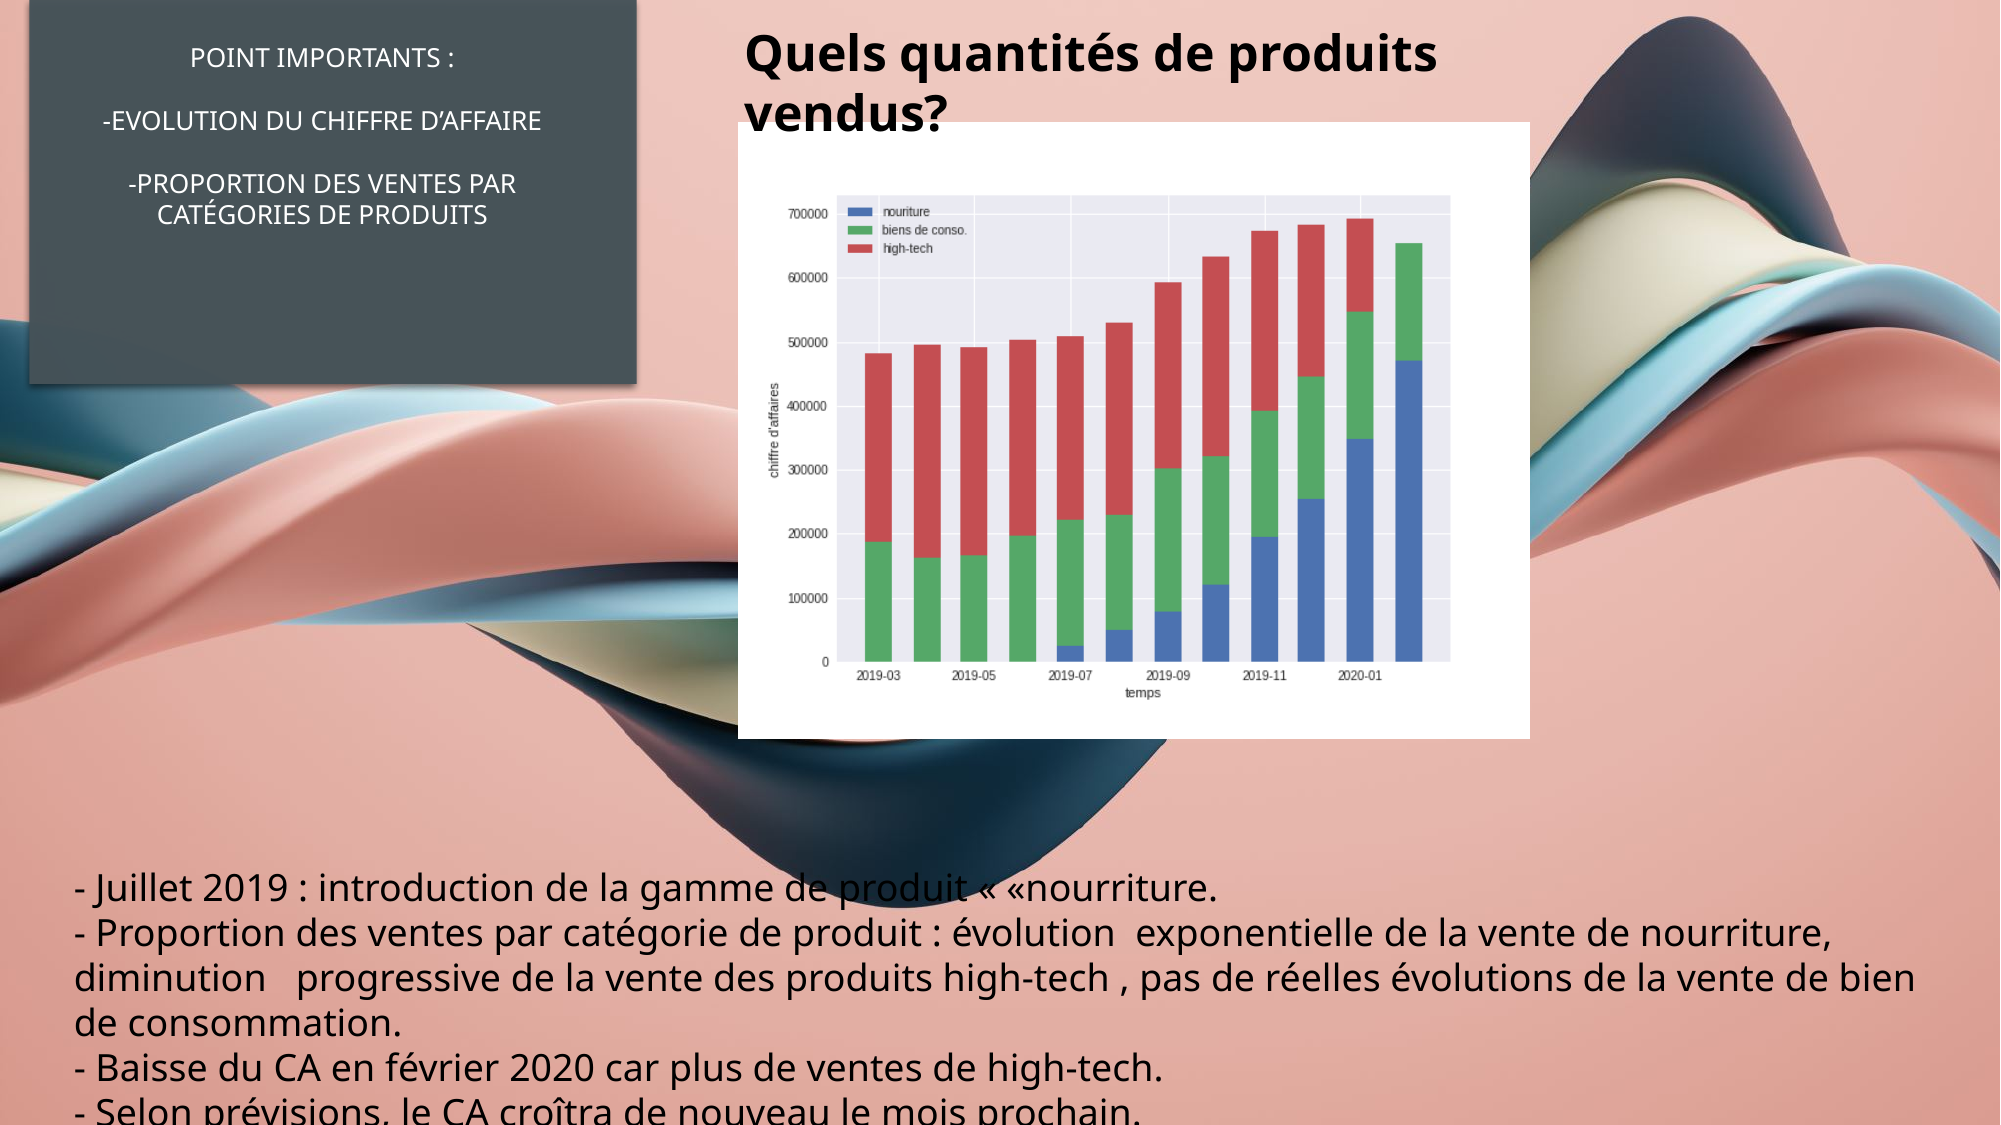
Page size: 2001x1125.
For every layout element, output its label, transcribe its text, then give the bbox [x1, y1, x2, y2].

title Point importants : -Evolution du Chiffre d’affaire -Proportion des ventes par catégories de produits [59, 29, 586, 238]
text_box Quels quantités de produits vendus? [730, 13, 1565, 149]
text_box [29, 0, 637, 384]
text_box - Juillet 2019 : introduction de la gamme de produit « «nourriture. - Proportion des ventes par catégorie de produit : évolution exponentielle de la vente de nourriture, diminution progressive de la vente des produits high-tech , pas de réelles évolutions de la vente de bien de consommation. - Baisse du CA en février 2020 car plus de ventes de high-tech. - Selon prévisions, le CA croîtra de nouveau le mois prochain. [58, 856, 1957, 1125]
picture [0, 0, 2000, 1125]
